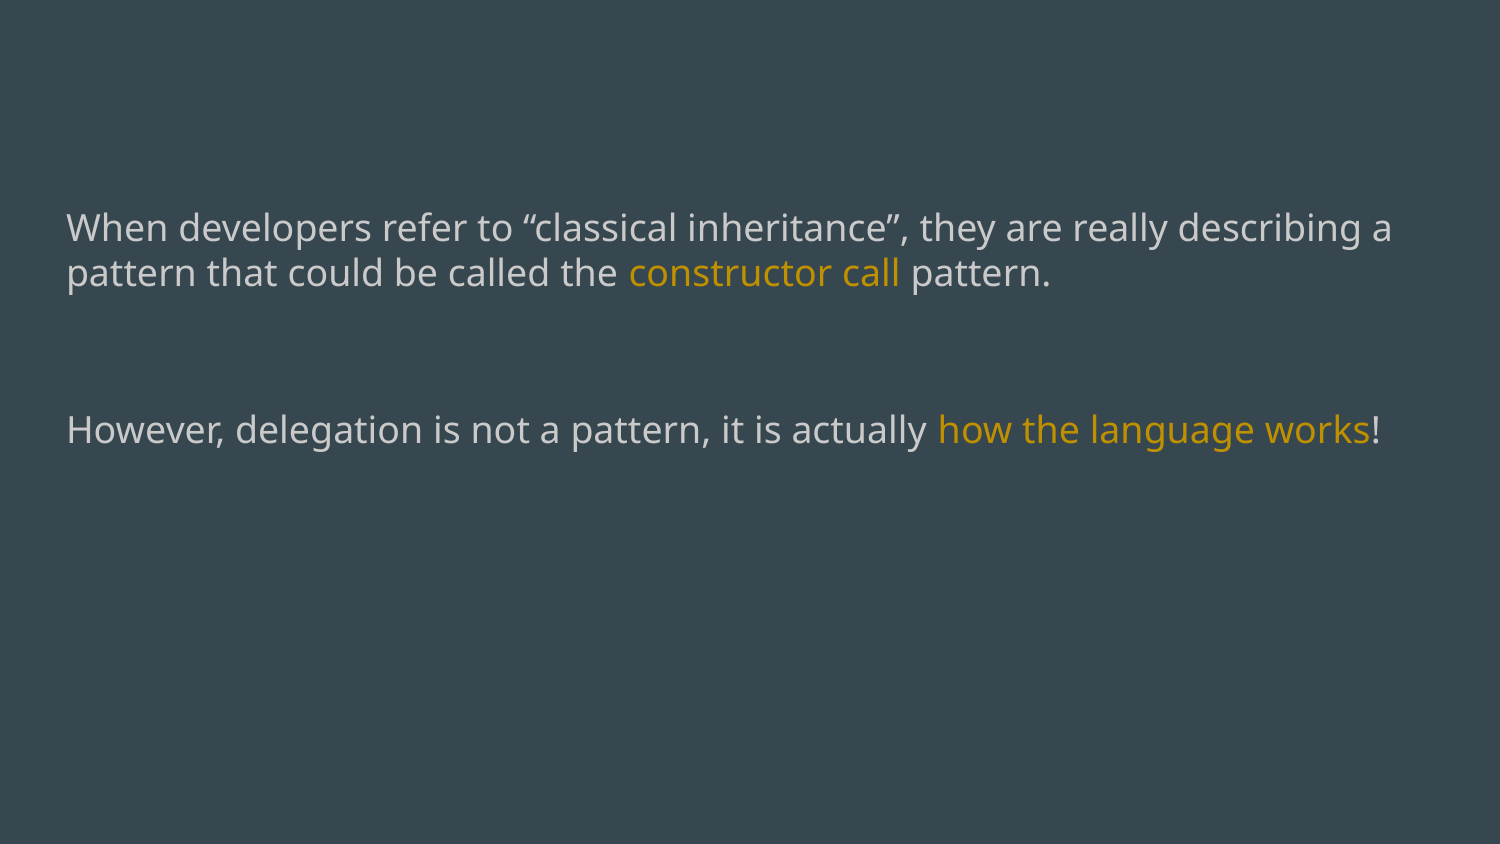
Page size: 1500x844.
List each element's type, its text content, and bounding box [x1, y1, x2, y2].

list When developers refer to “classical inheritance”, they are really describing a pattern that could be called the constructor call pattern. However, delegation is not a pattern, it is actually how the language works! [51, 189, 1449, 750]
